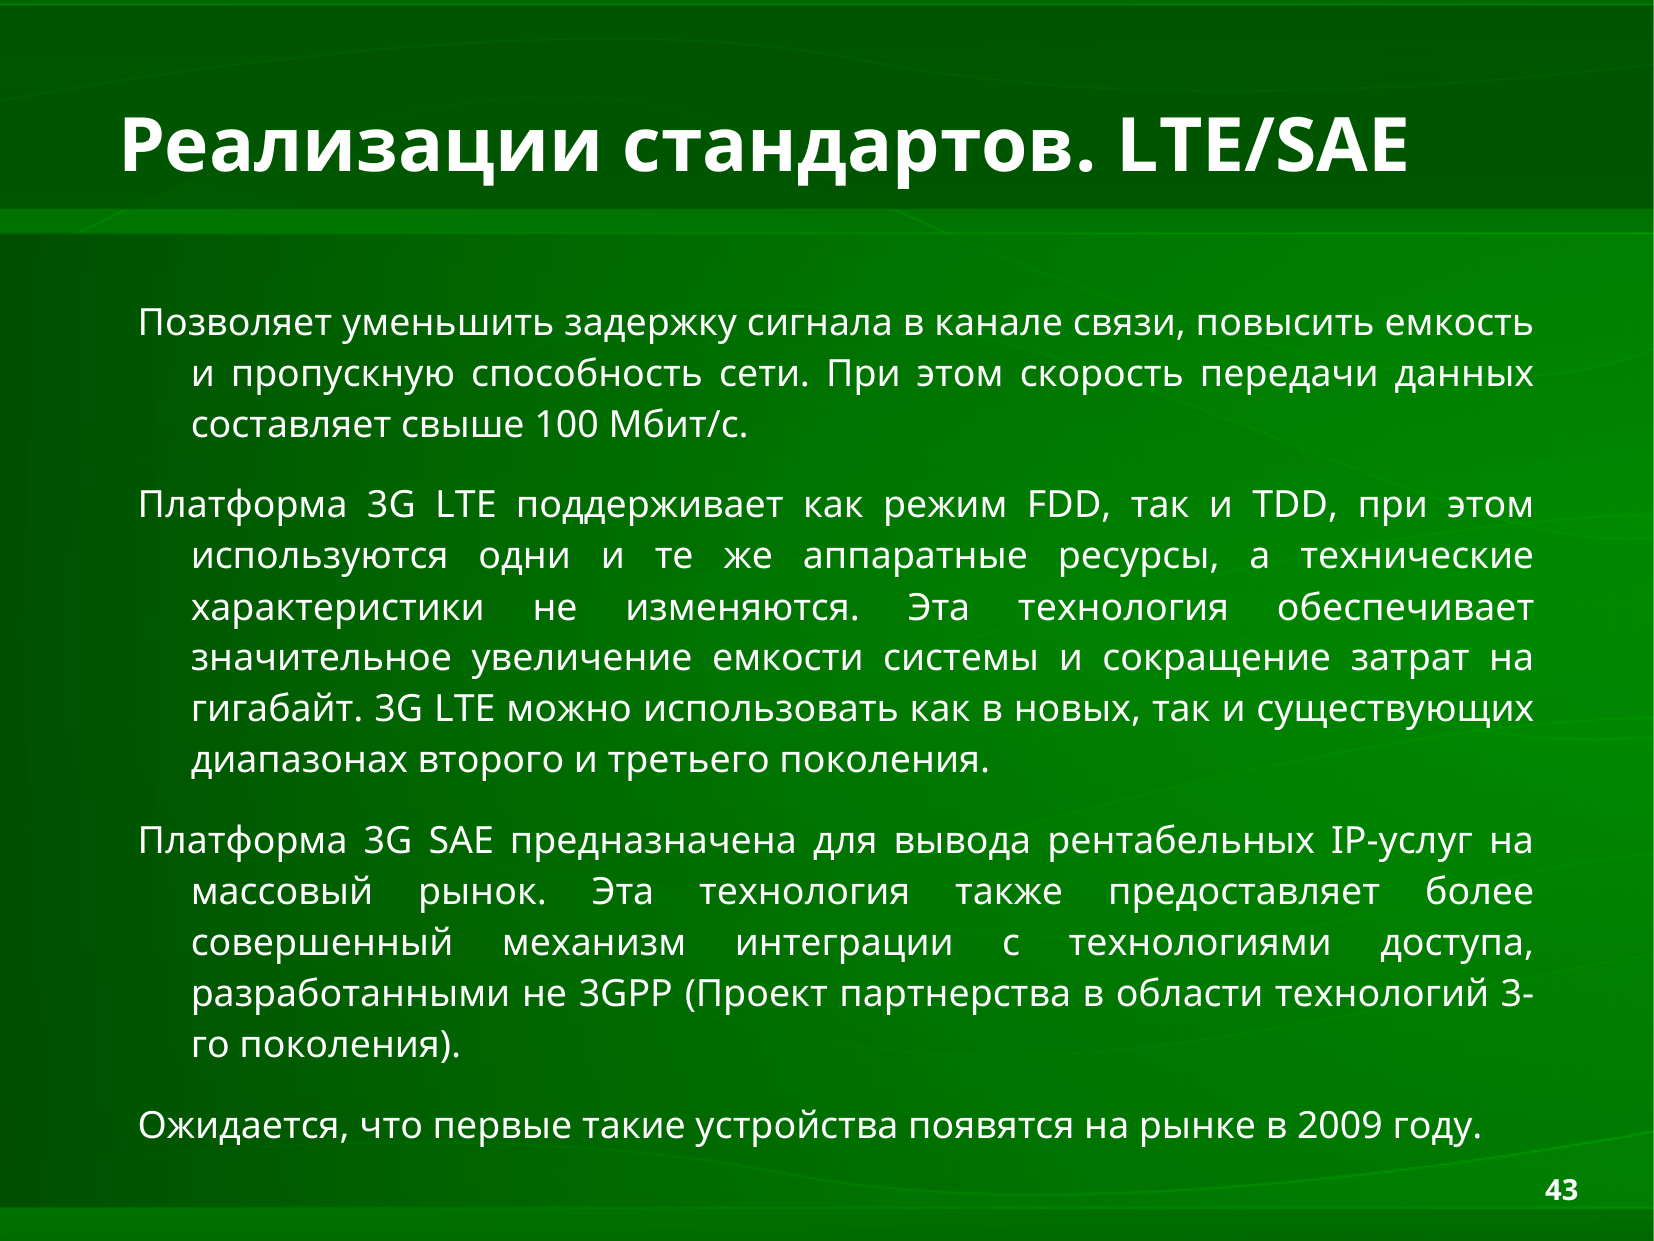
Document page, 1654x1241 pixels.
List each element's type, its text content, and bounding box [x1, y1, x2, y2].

title Реализации стандартов. LTE/SAE [82, 49, 1571, 237]
picture [0, 0, 1654, 1241]
list Позволяет уменьшить задержку сигнала в канале связи, повысить емкость и пропускную способность сети. При этом скорость передачи данных составляет свыше 100 Мбит/с. Платформа 3G LTE поддерживает как режим FDD, так и TDD, при этом используются одни и те же аппаратные ресурсы, а технические характеристики не изменяются. Эта технология обеспечивает значительное увеличение емкости системы и сокращение затрат на гигабайт. 3G LTE можно использовать как в новых, так и существующих диапазонах второго и третьего поколения. Платформа 3G SAE предназначена для вывода рентабельных IP-услуг на массовый рынок. Эта технология также предоставляет более совершенный механизм интеграции с технологиями доступа, разработанными не 3GPP (Проект партнерства в области технологий 3-го поколения). Ожидается, что первые такие устройства появятся на рынке в 2009 году. [119, 295, 1536, 1124]
